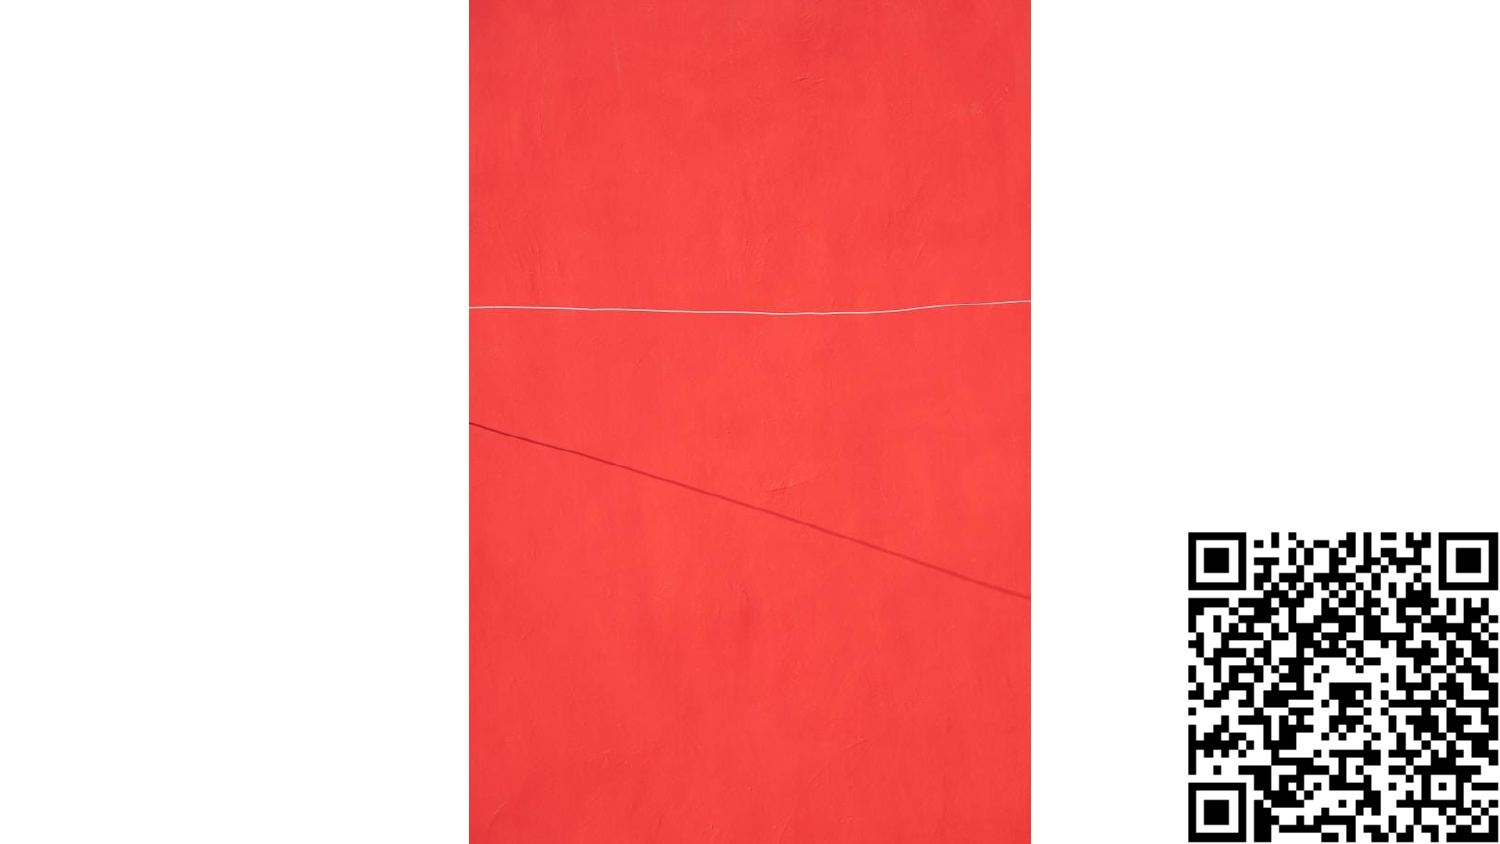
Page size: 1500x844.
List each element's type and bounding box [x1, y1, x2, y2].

picture [1187, 531, 1500, 844]
picture [469, 0, 1031, 844]
